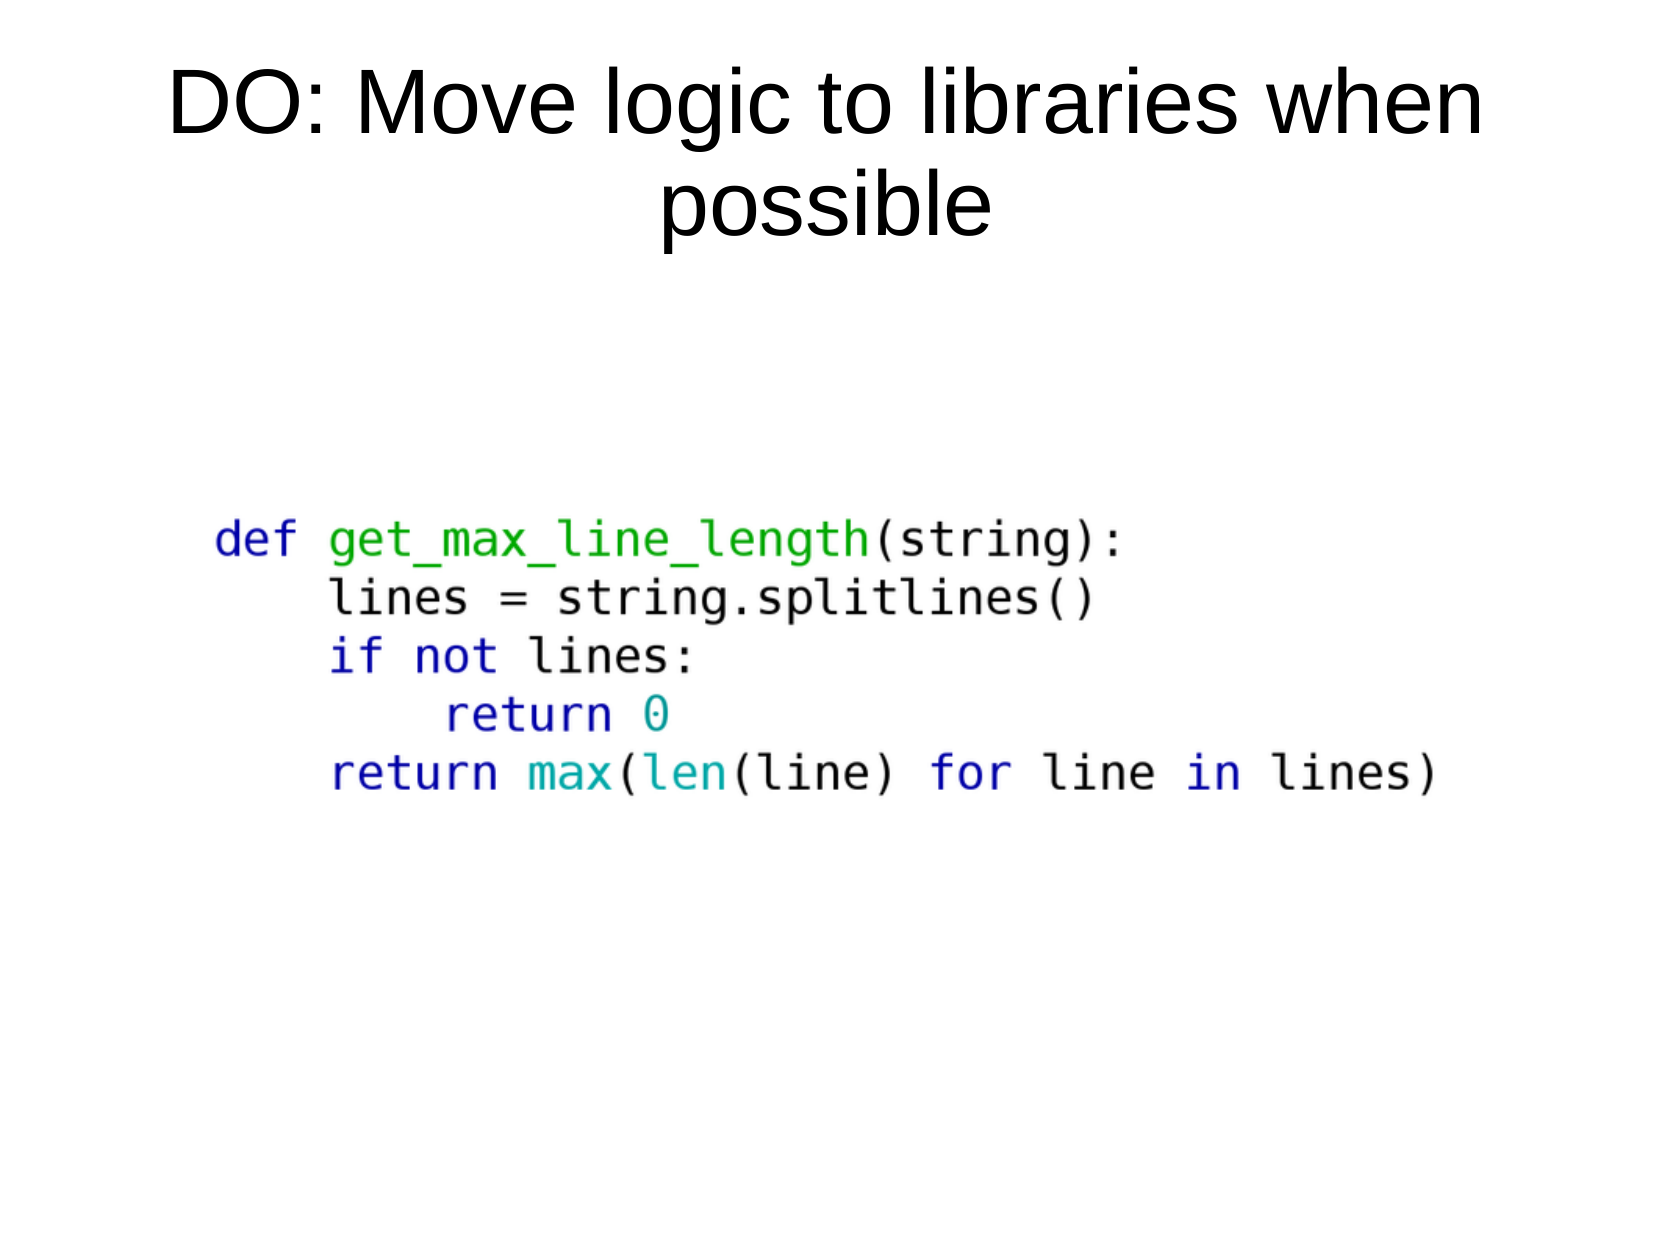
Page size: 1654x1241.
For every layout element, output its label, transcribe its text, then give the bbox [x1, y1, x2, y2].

title DO: Move logic to libraries when possible [82, 49, 1571, 257]
picture [202, 500, 1453, 815]
